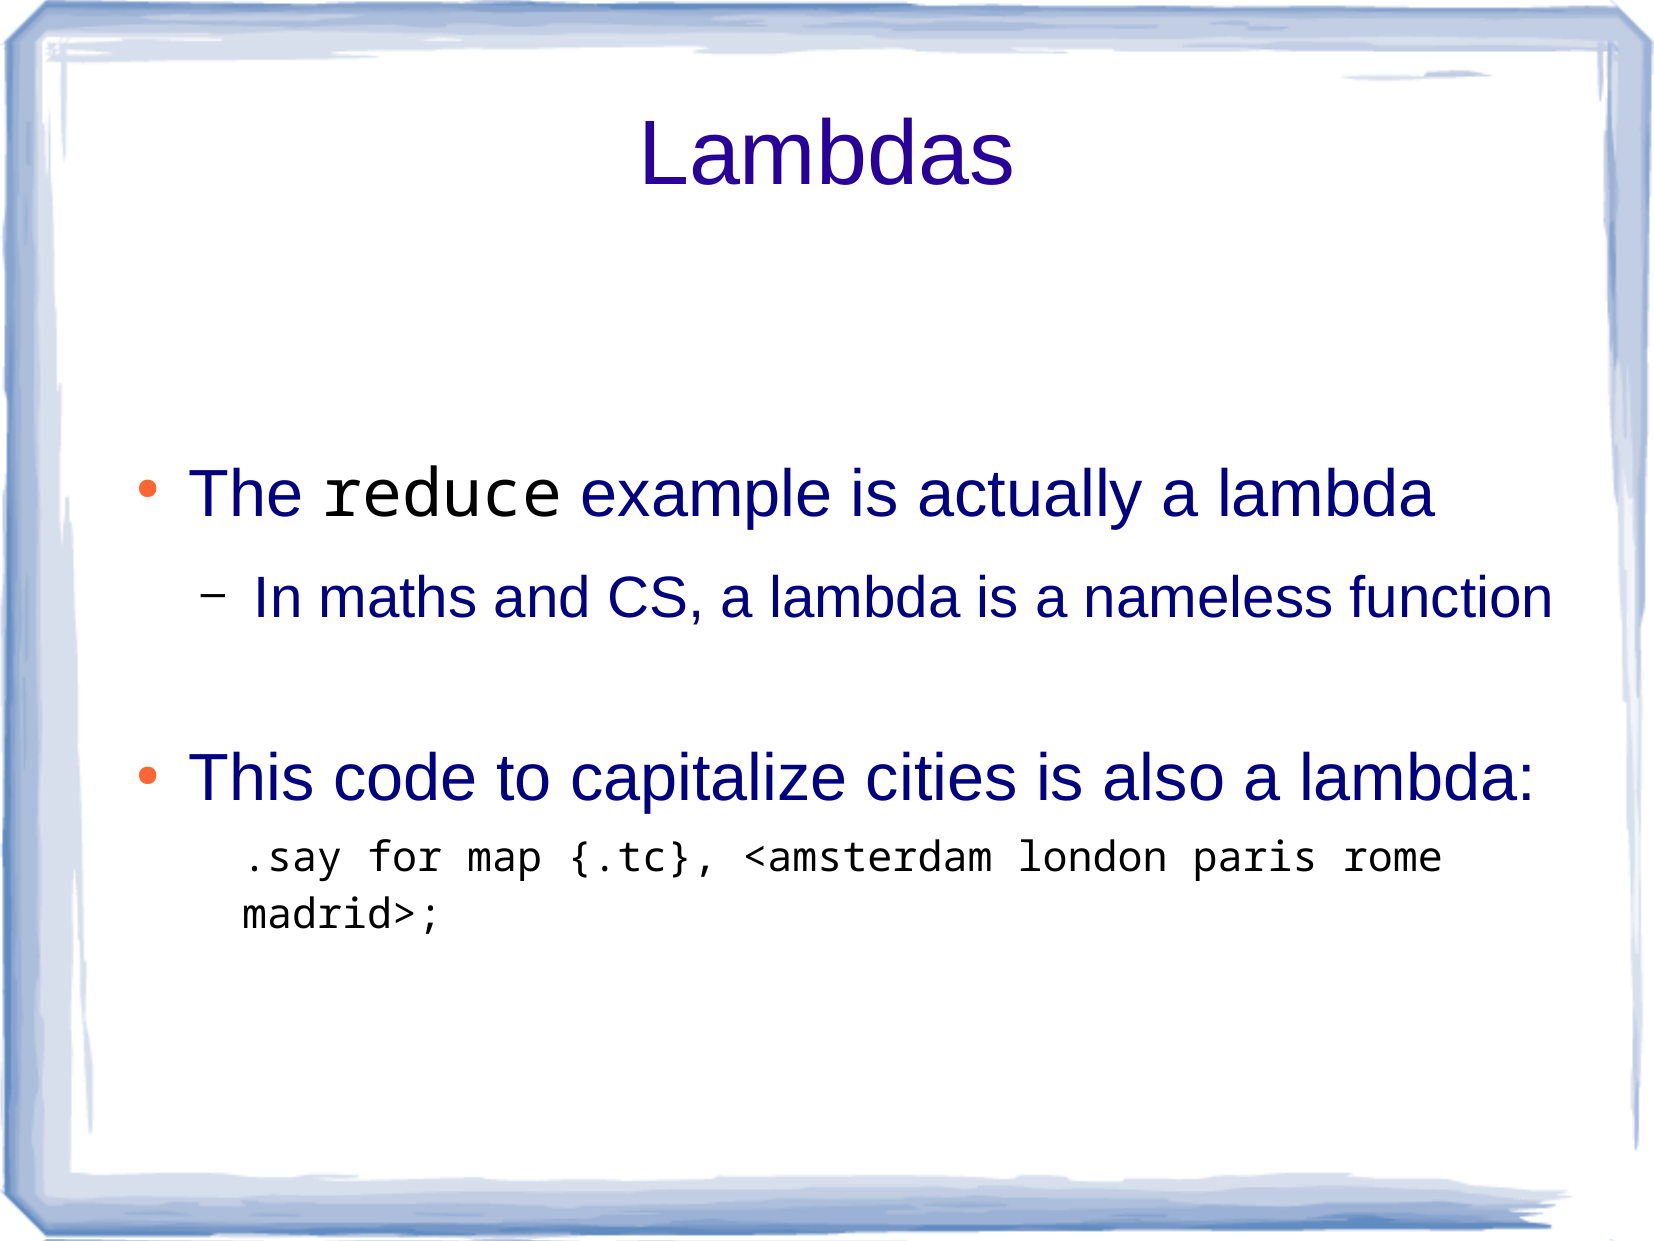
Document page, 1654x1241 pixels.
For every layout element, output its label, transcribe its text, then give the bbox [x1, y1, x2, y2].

list The reduce example is actually a lambda In maths and CS, a lambda is a nameless function This code to capitalize cities is also a lambda: .say for map {.tc}, <amsterdam london paris rome madrid>; [118, 236, 1571, 1167]
picture [0, 0, 1654, 1241]
title Lambdas [82, 49, 1571, 257]
